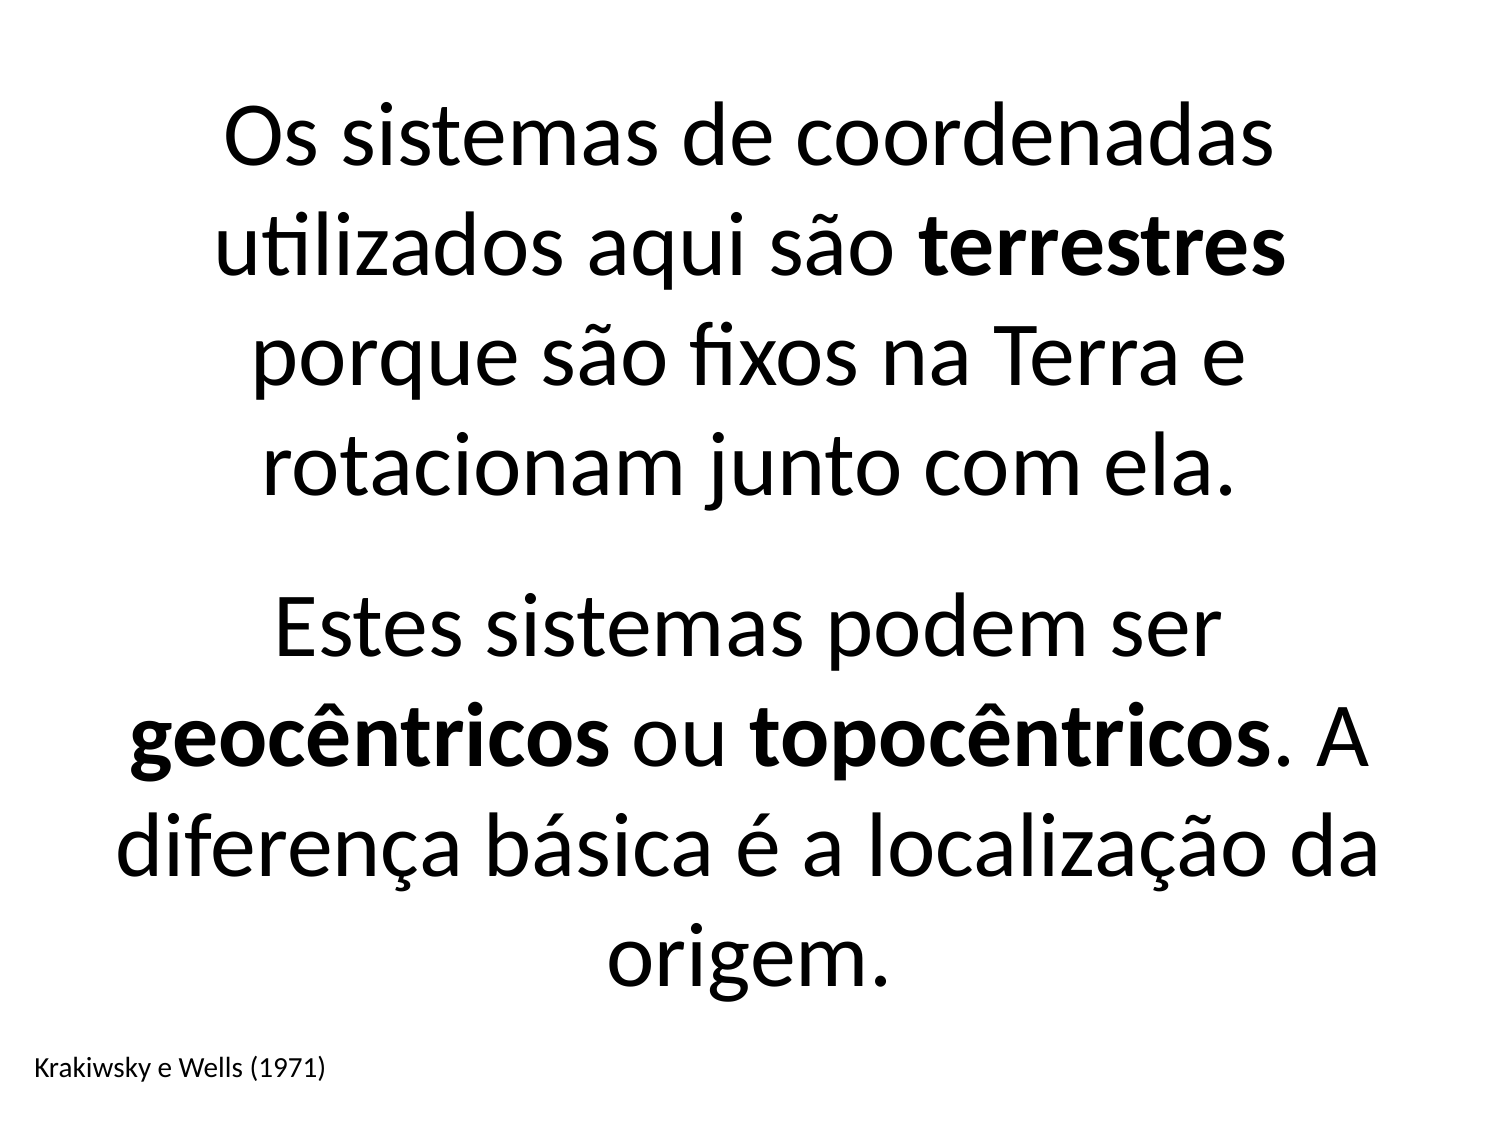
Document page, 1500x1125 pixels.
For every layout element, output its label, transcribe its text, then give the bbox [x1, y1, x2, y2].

text_box Os sistemas de coordenadas utilizados aqui são terrestres porque são fixos na Terra e rotacionam junto com ela. [53, 66, 1447, 741]
text_box Estes sistemas podem ser geocêntricos ou topocêntricos. A diferença básica é a localização da origem. [53, 557, 1446, 1013]
text_box Krakiwsky e Wells (1971) [19, 1041, 342, 1091]
